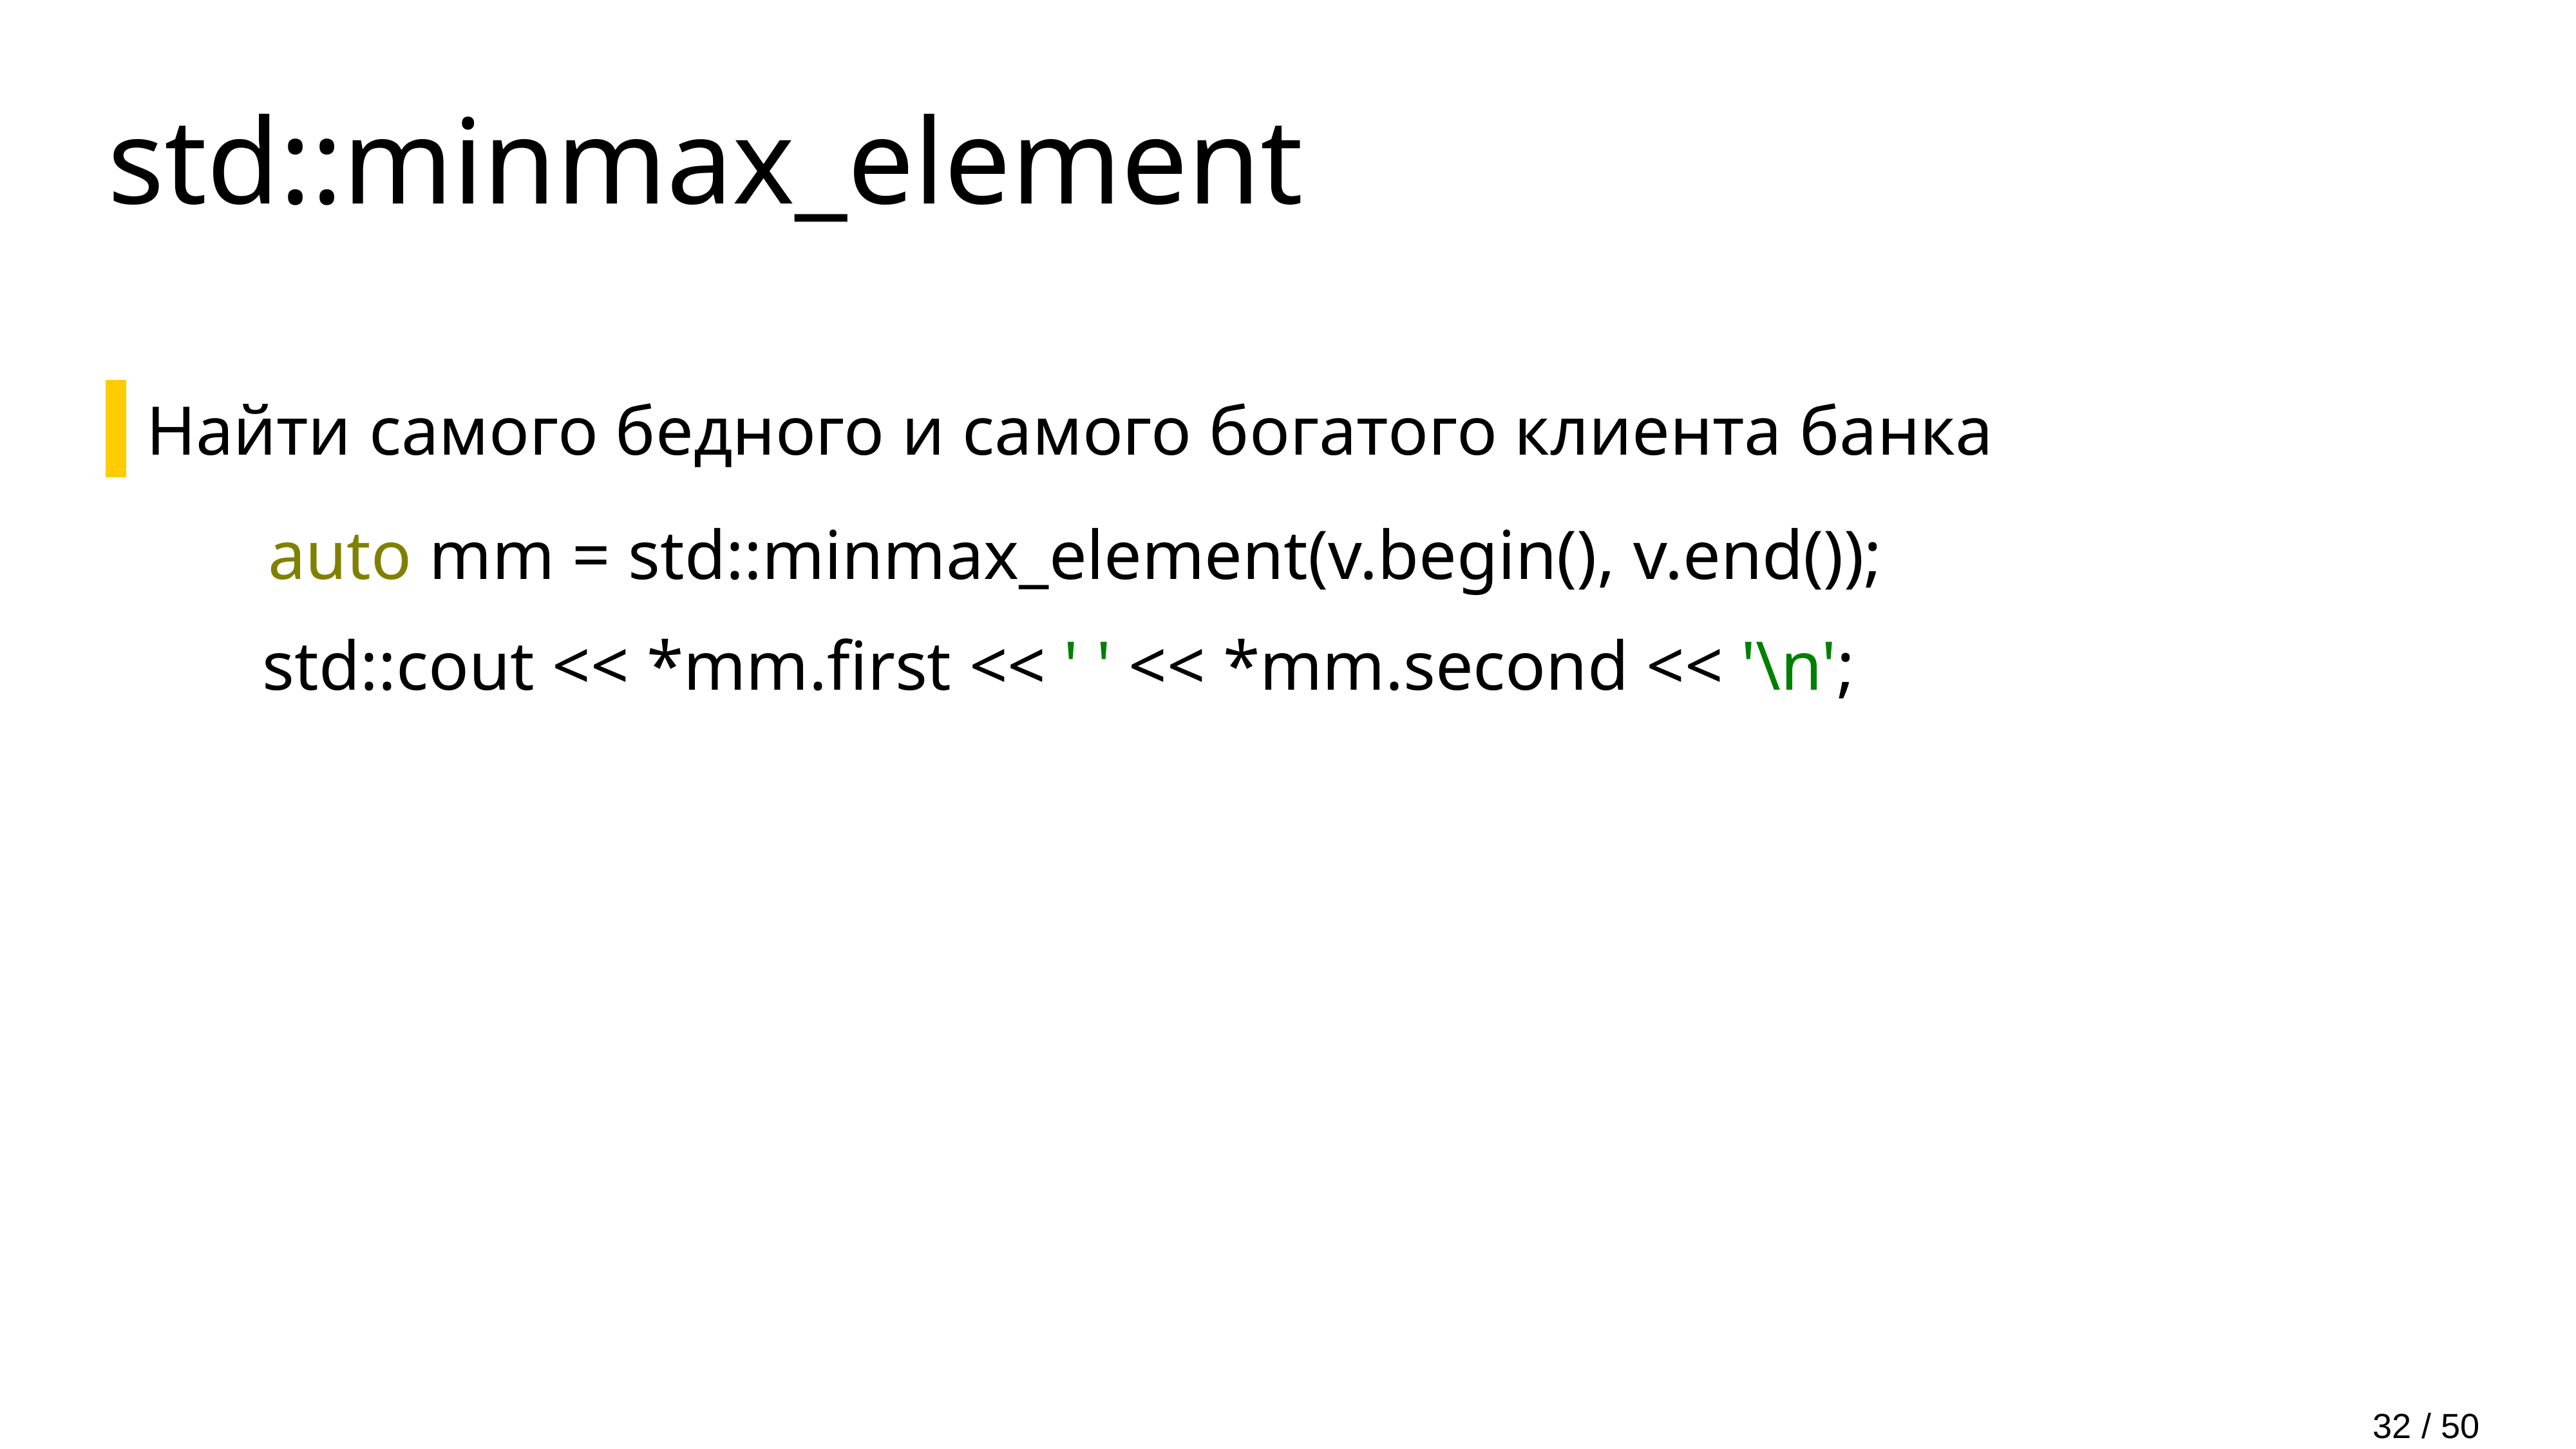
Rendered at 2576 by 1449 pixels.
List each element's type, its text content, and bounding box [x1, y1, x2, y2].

text_box <number> / 50 [2363, 1402, 2576, 1449]
title std::minmax_element [108, 80, 2468, 242]
text_box Найти самого бедного и самого богатого клиента банка auto mm = std::minmax_element(v.begin(), v.end()); std::cout << *mm.first << ' ' << *mm.second << '\n'; [96, 364, 2512, 1419]
